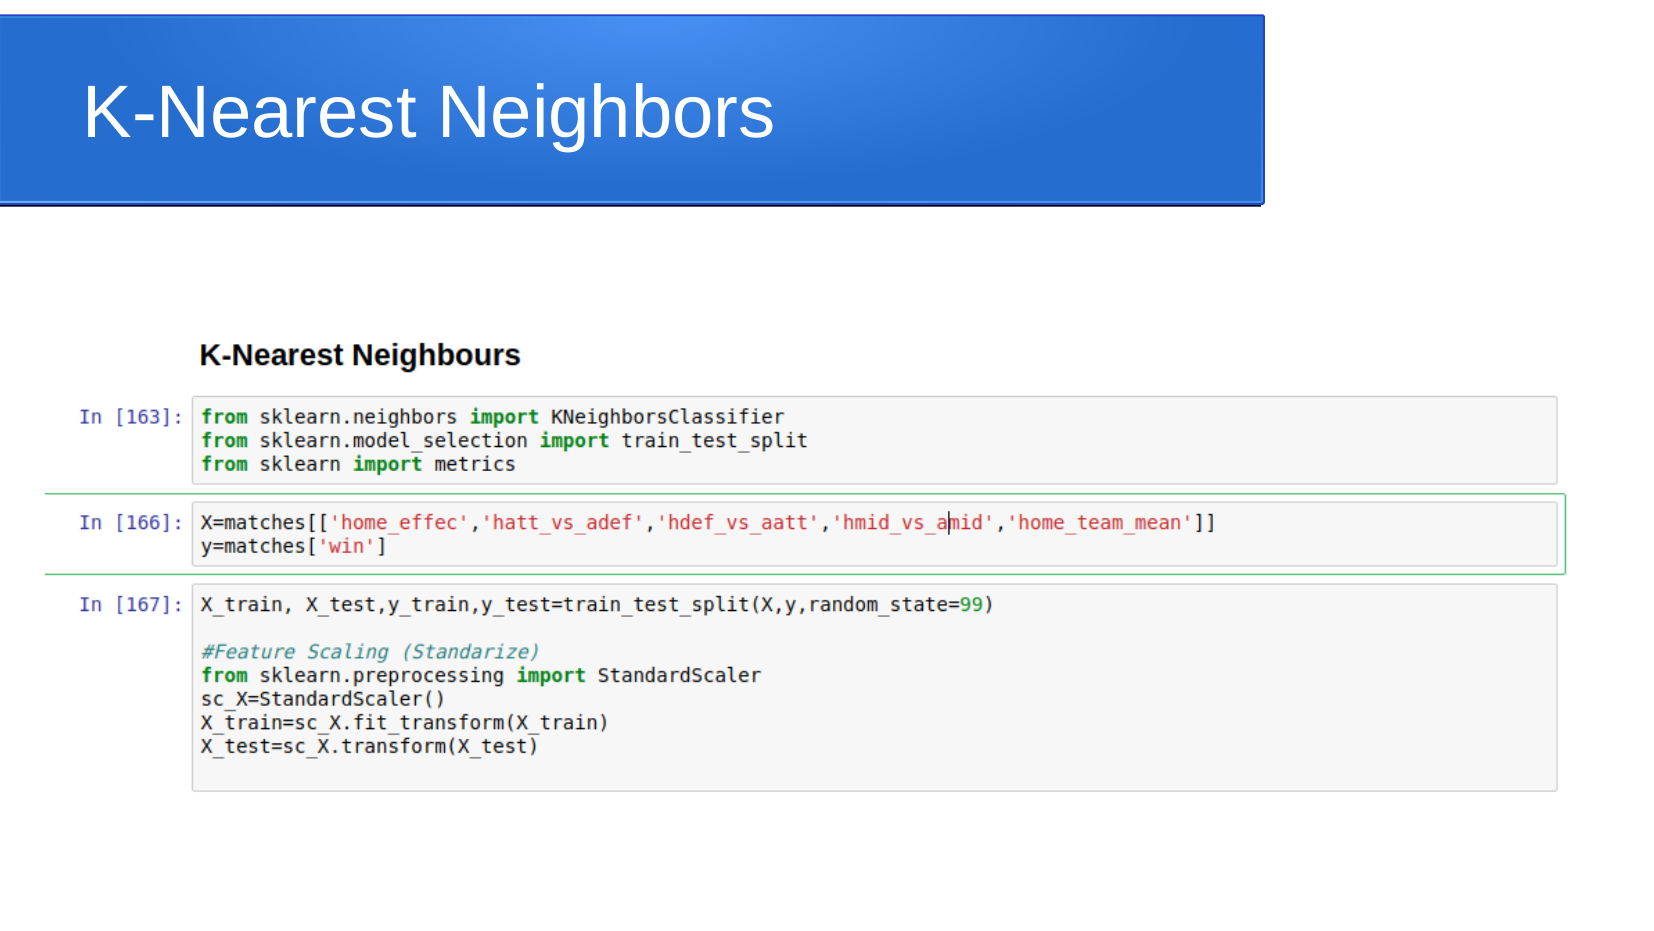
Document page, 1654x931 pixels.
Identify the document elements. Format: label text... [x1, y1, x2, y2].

picture [45, 314, 1576, 799]
title K-Nearest Neighbors [82, 35, 1235, 189]
